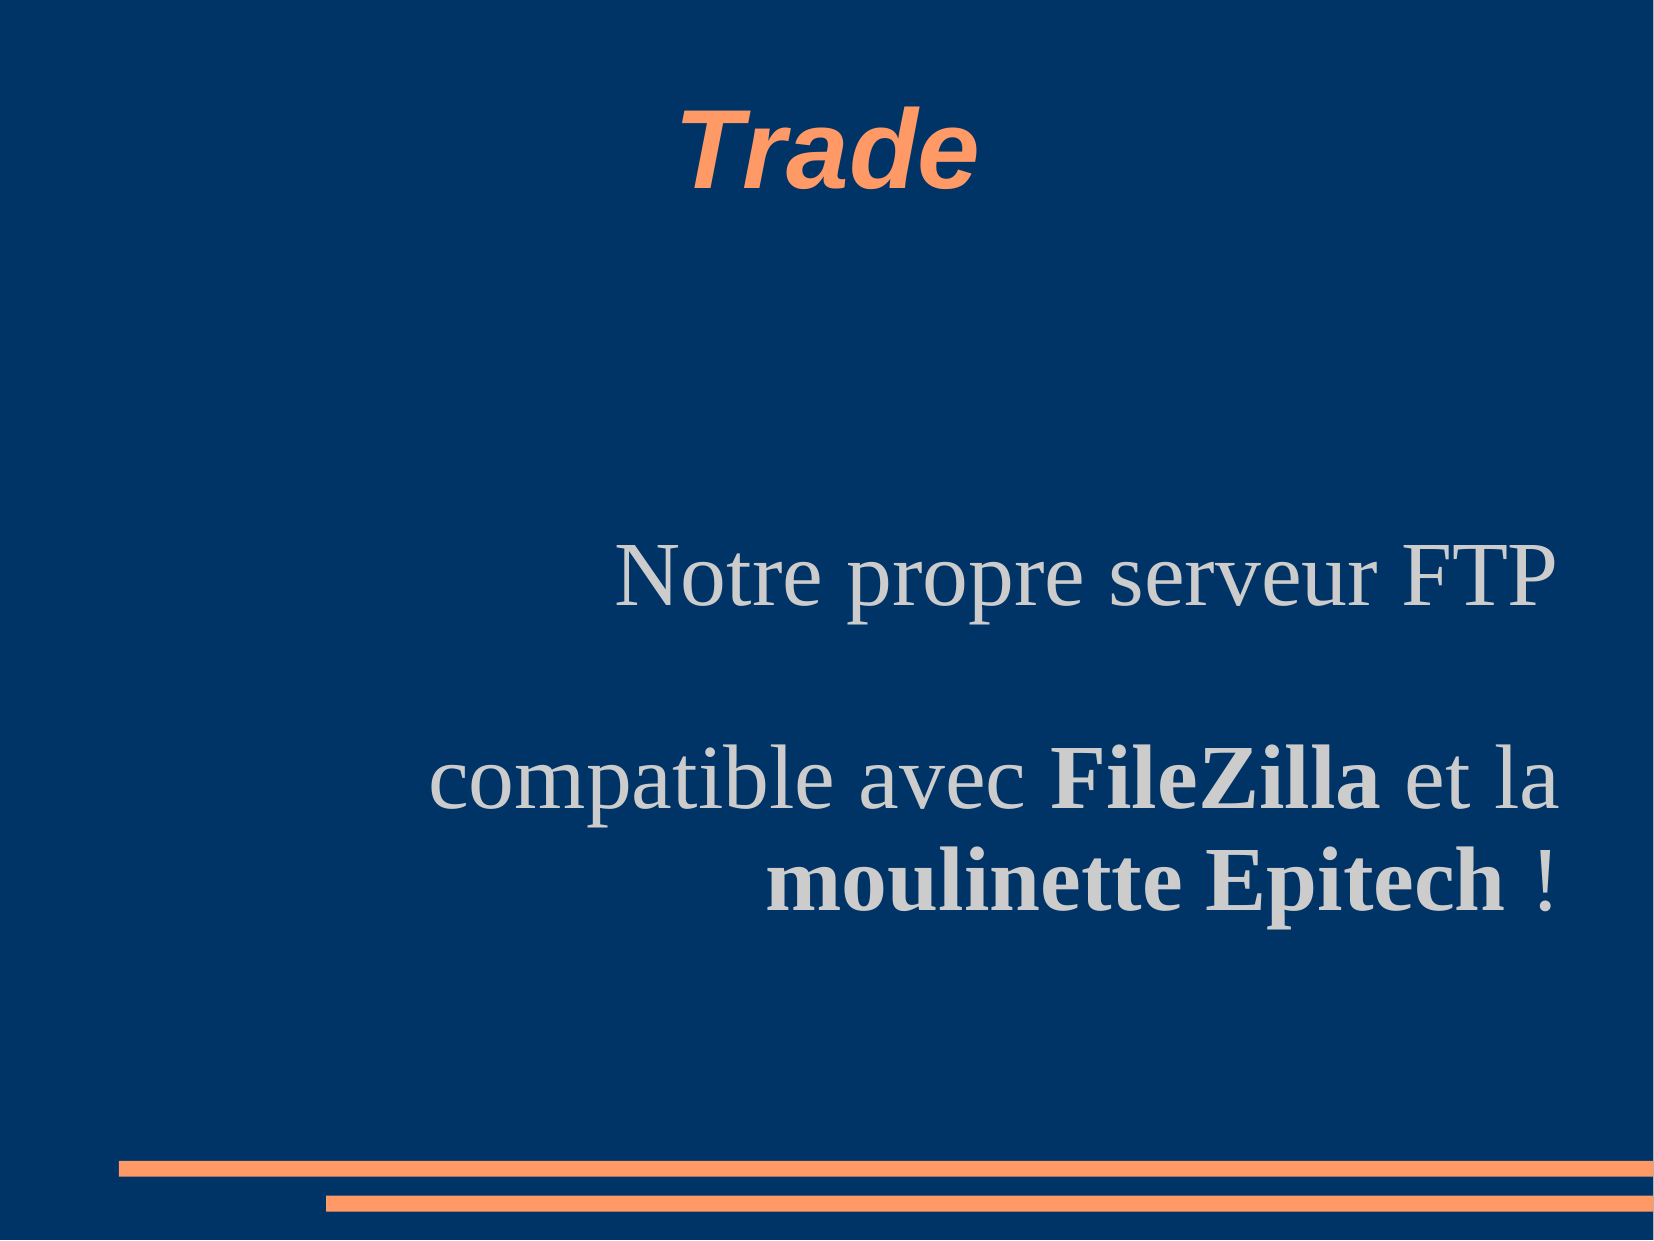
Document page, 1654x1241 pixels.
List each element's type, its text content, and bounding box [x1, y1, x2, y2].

title Trade [121, 46, 1534, 254]
subtitle Notre propre serveur FTP compatible avec FileZilla et la moulinette Epitech ! [121, 322, 1561, 1132]
